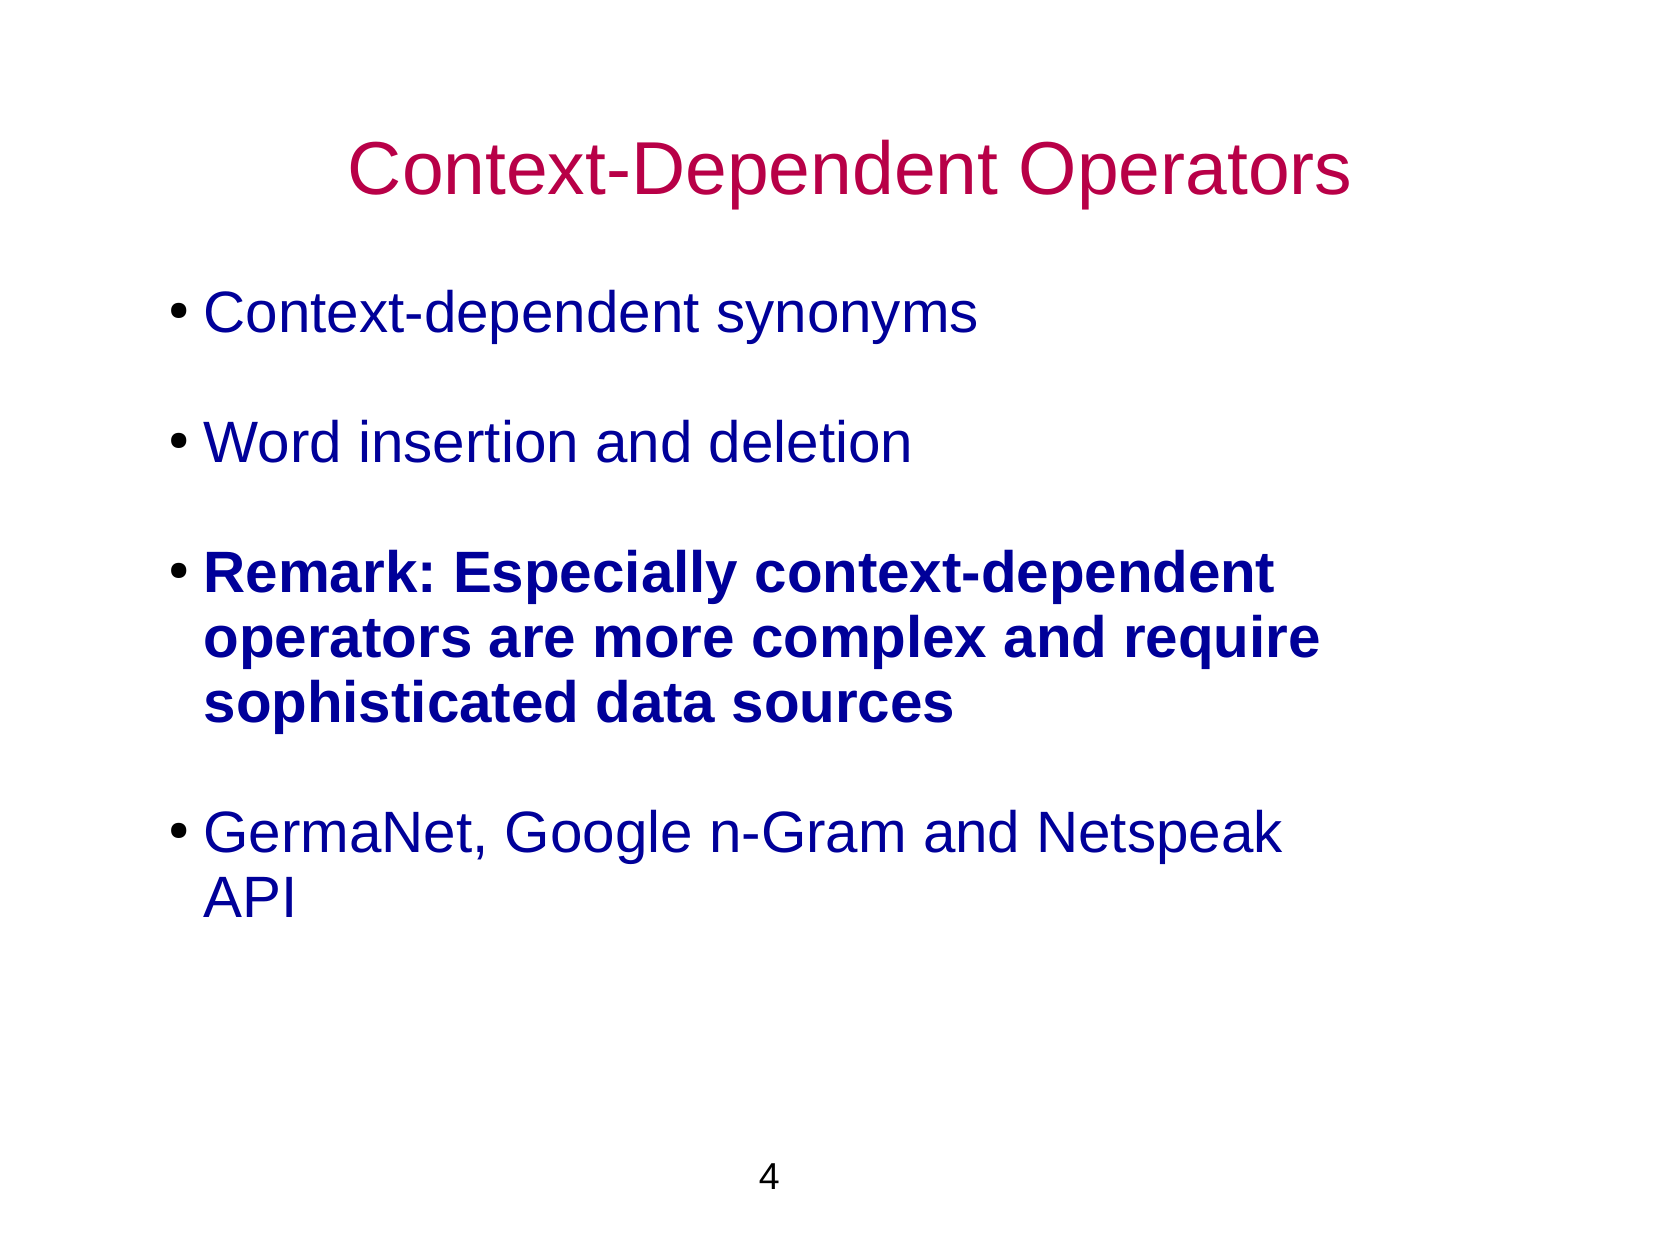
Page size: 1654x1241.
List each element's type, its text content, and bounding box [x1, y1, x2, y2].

text_box Context-dependent synonyms Word insertion and deletion Remark: Especially context-dependent operators are more complex and require sophisticated data sources GermaNet, Google n-Gram and Netspeak API [153, 272, 1394, 943]
title Context-Dependent Operators [106, 64, 1595, 272]
text_box 4 [744, 1147, 804, 1205]
